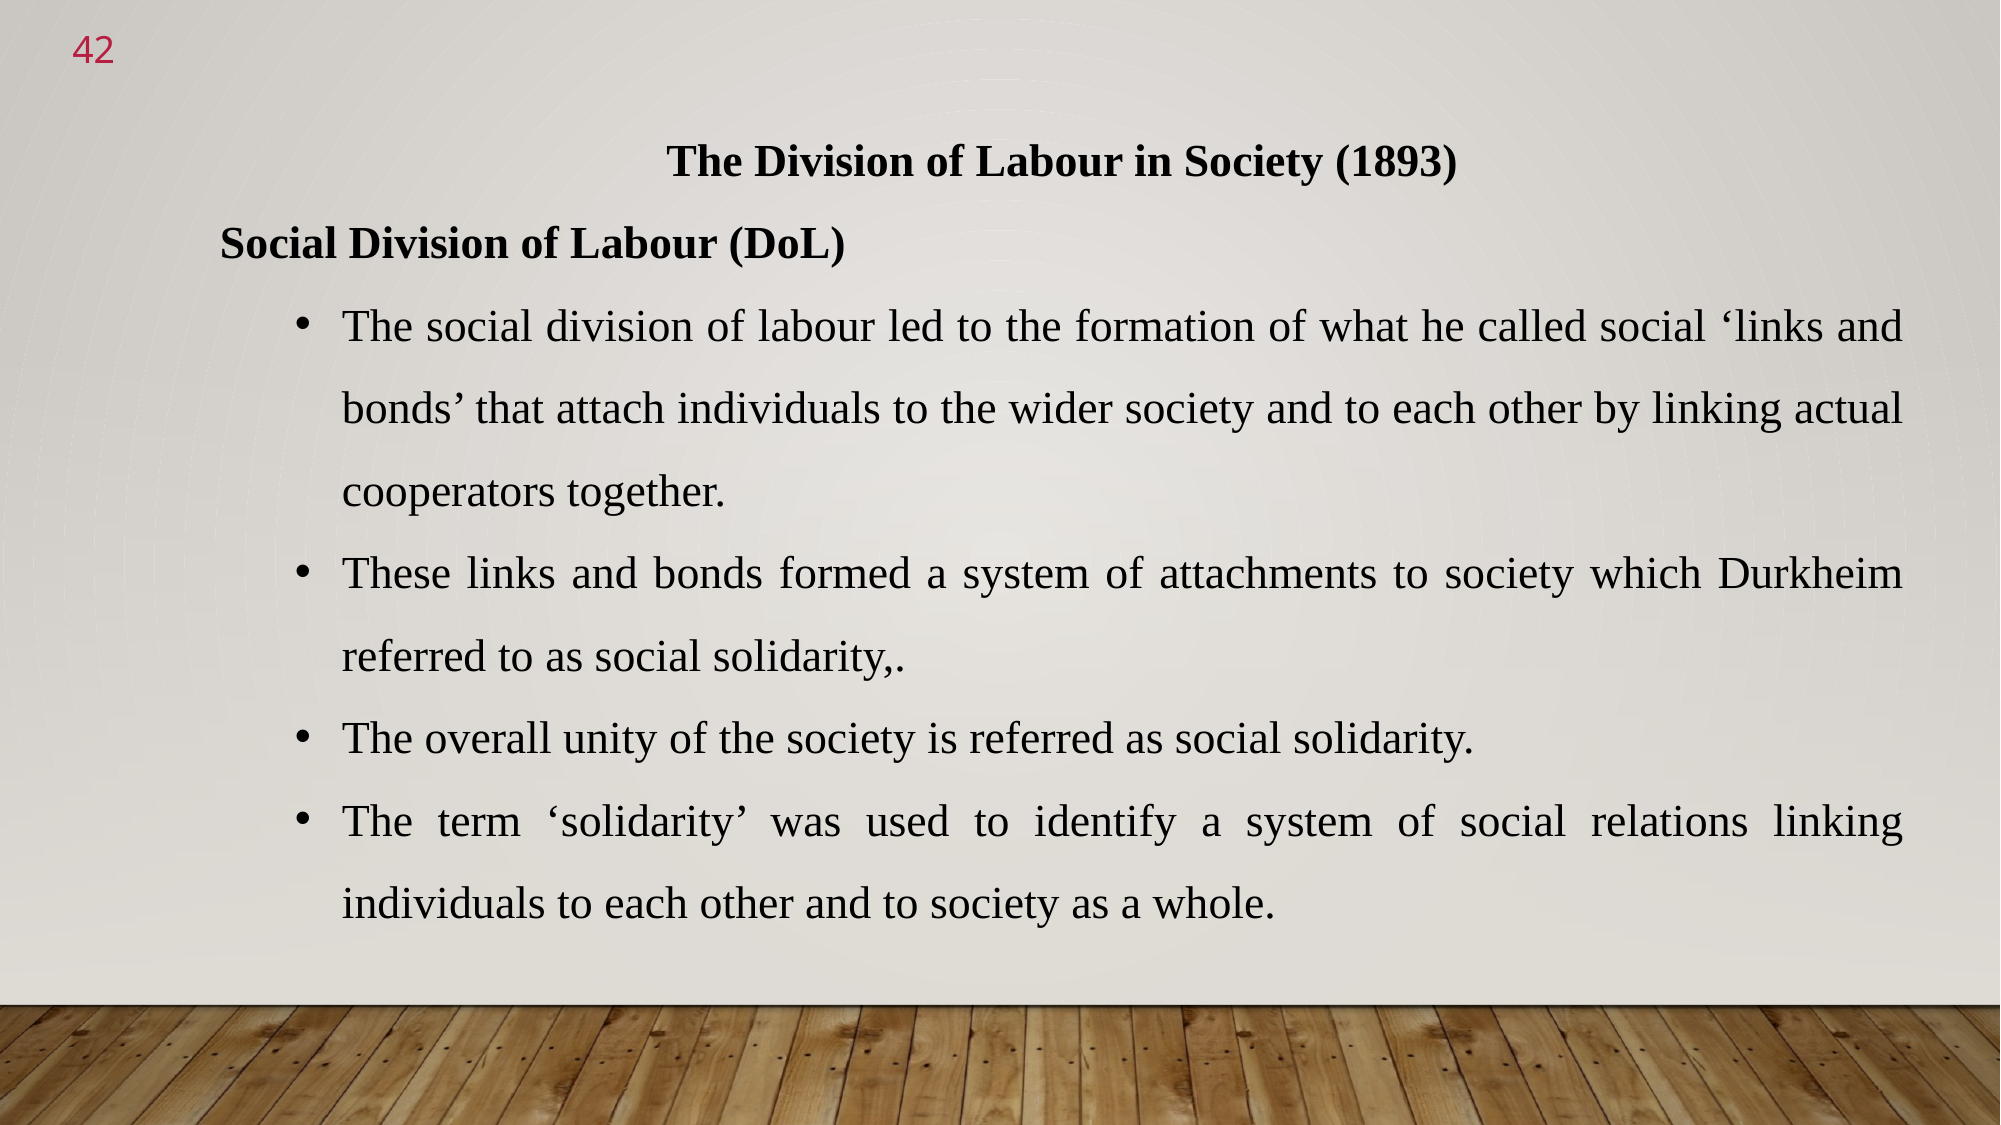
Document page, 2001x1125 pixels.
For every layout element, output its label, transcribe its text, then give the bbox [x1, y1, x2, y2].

picture [0, 1005, 2000, 1125]
slide_number 21 [0, 18, 131, 102]
text_box The Division of Labour in Society (1893) Social Division of Labour (DoL) The social division of labour led to the formation of what he called social ‘links and bonds’ that attach individuals to the wider society and to each other by linking actual cooperators together. These links and bonds formed a system of attachments to society which Durkheim referred to as social solidarity,. The overall unity of the society is referred as social solidarity. The term ‘solidarity’ was used to identify a system of social relations linking individuals to each other and to society as a whole. [130, 95, 1920, 936]
